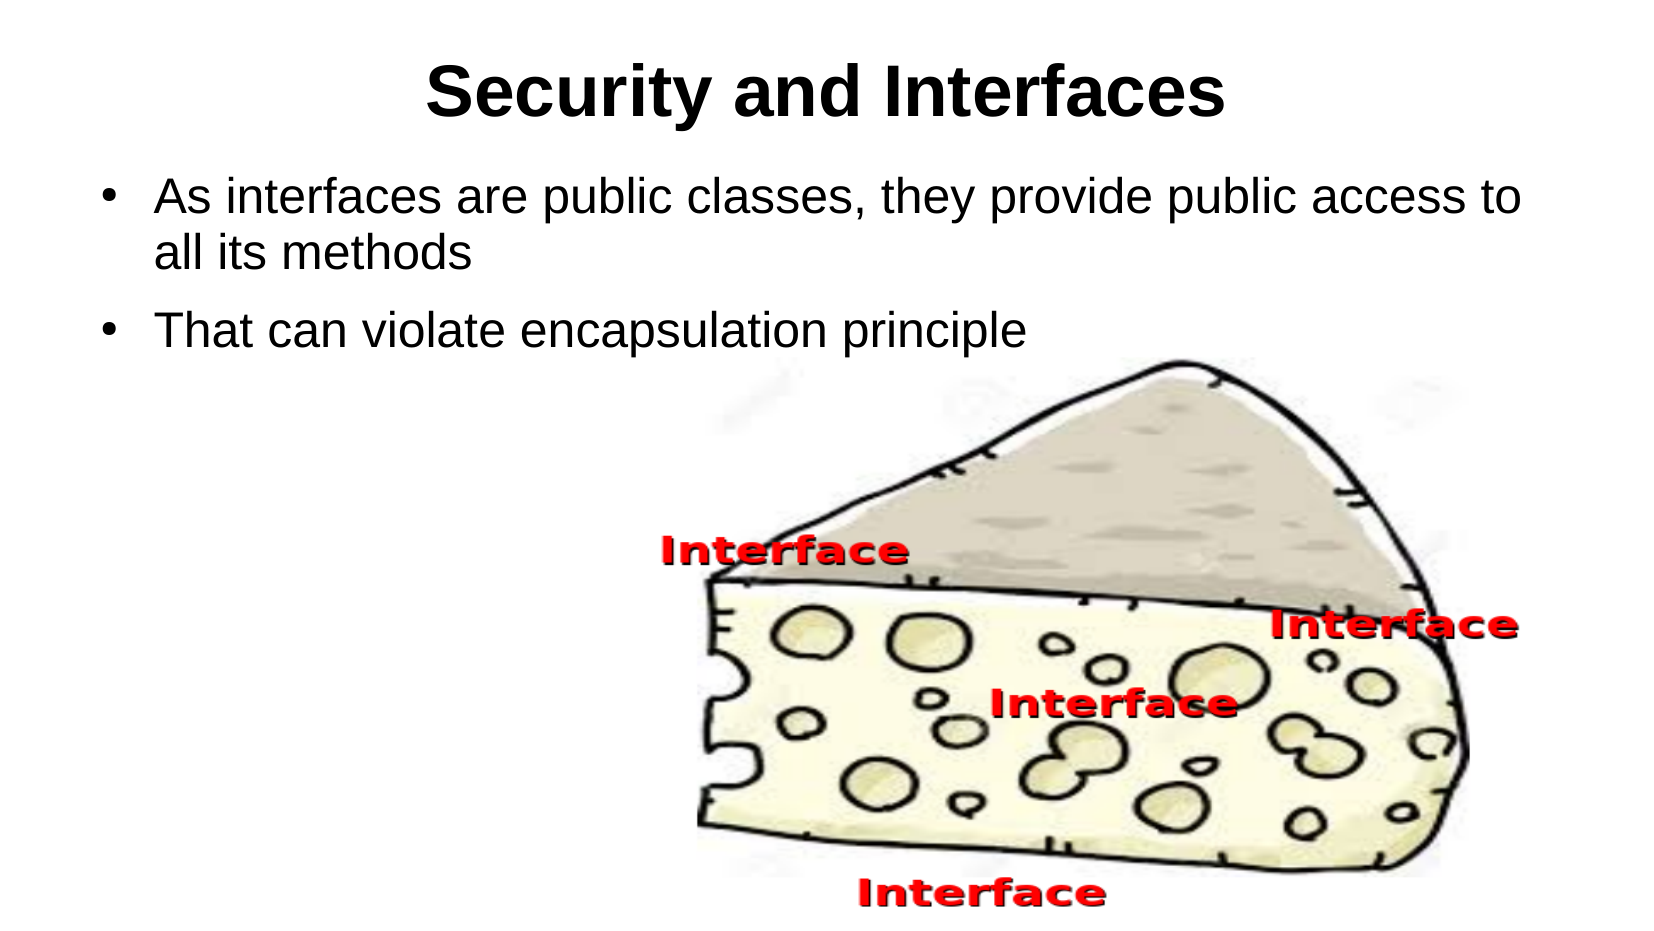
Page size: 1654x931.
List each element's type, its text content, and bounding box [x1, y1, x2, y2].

title Security and Interfaces [82, 37, 1571, 147]
list As interfaces are public classes, they provide public access to all its methods That can violate encapsulation principle [82, 168, 1538, 889]
picture [555, 304, 1560, 922]
